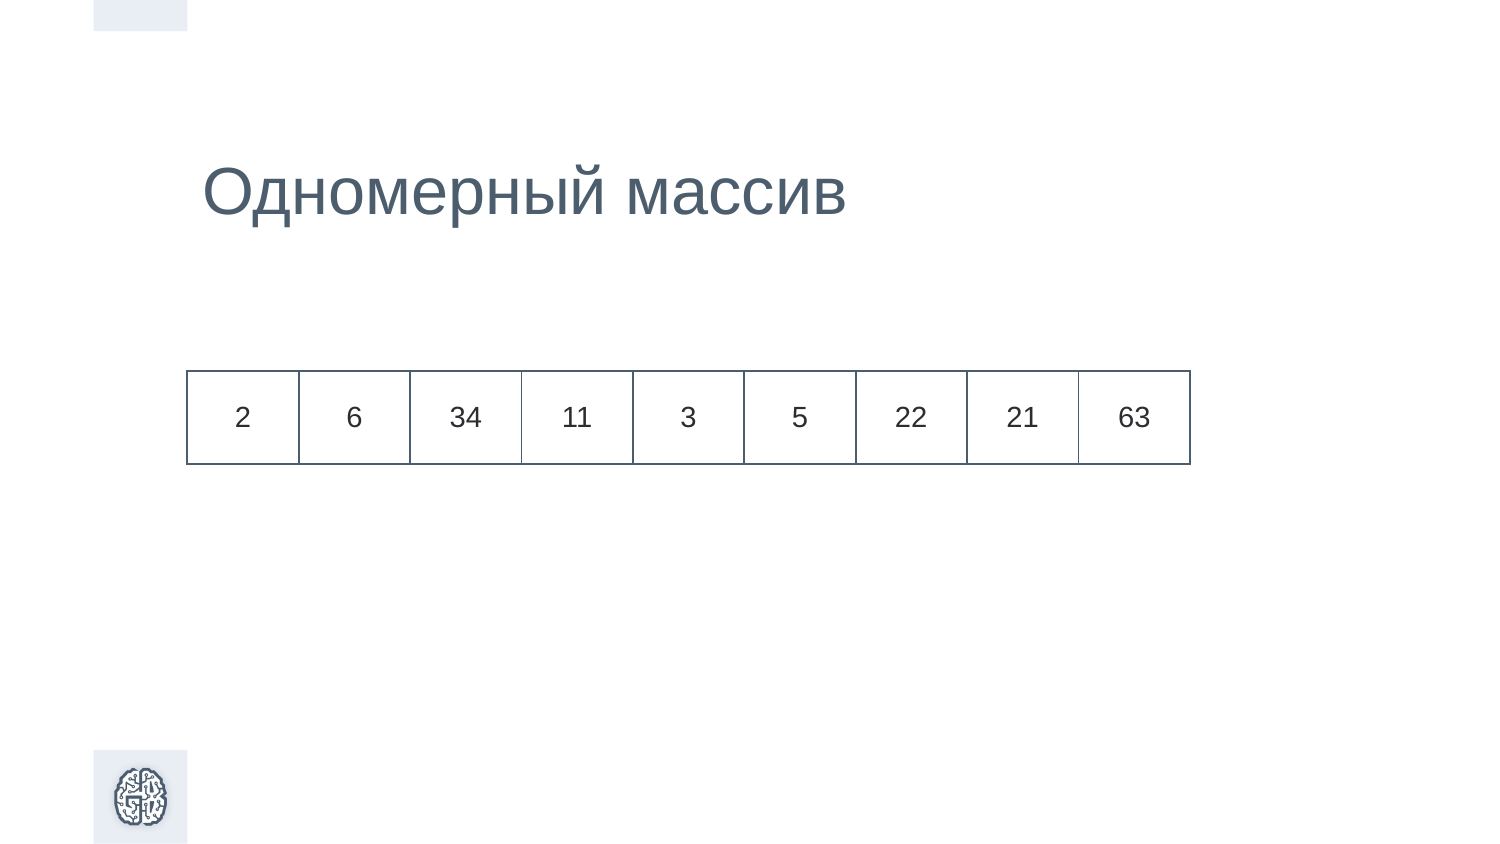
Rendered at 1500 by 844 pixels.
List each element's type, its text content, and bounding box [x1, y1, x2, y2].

table_header 22 [857, 372, 966, 463]
table_header 63 [1079, 372, 1189, 463]
table_header 2 [188, 372, 298, 463]
table_header 34 [411, 372, 521, 463]
table_header 11 [522, 372, 632, 463]
table_header 6 [300, 372, 409, 463]
table_header 5 [745, 372, 855, 463]
table_header 21 [968, 372, 1078, 463]
picture [106, 760, 175, 834]
text_box Одномерный массив [187, 93, 1312, 282]
table_header 3 [634, 372, 743, 463]
